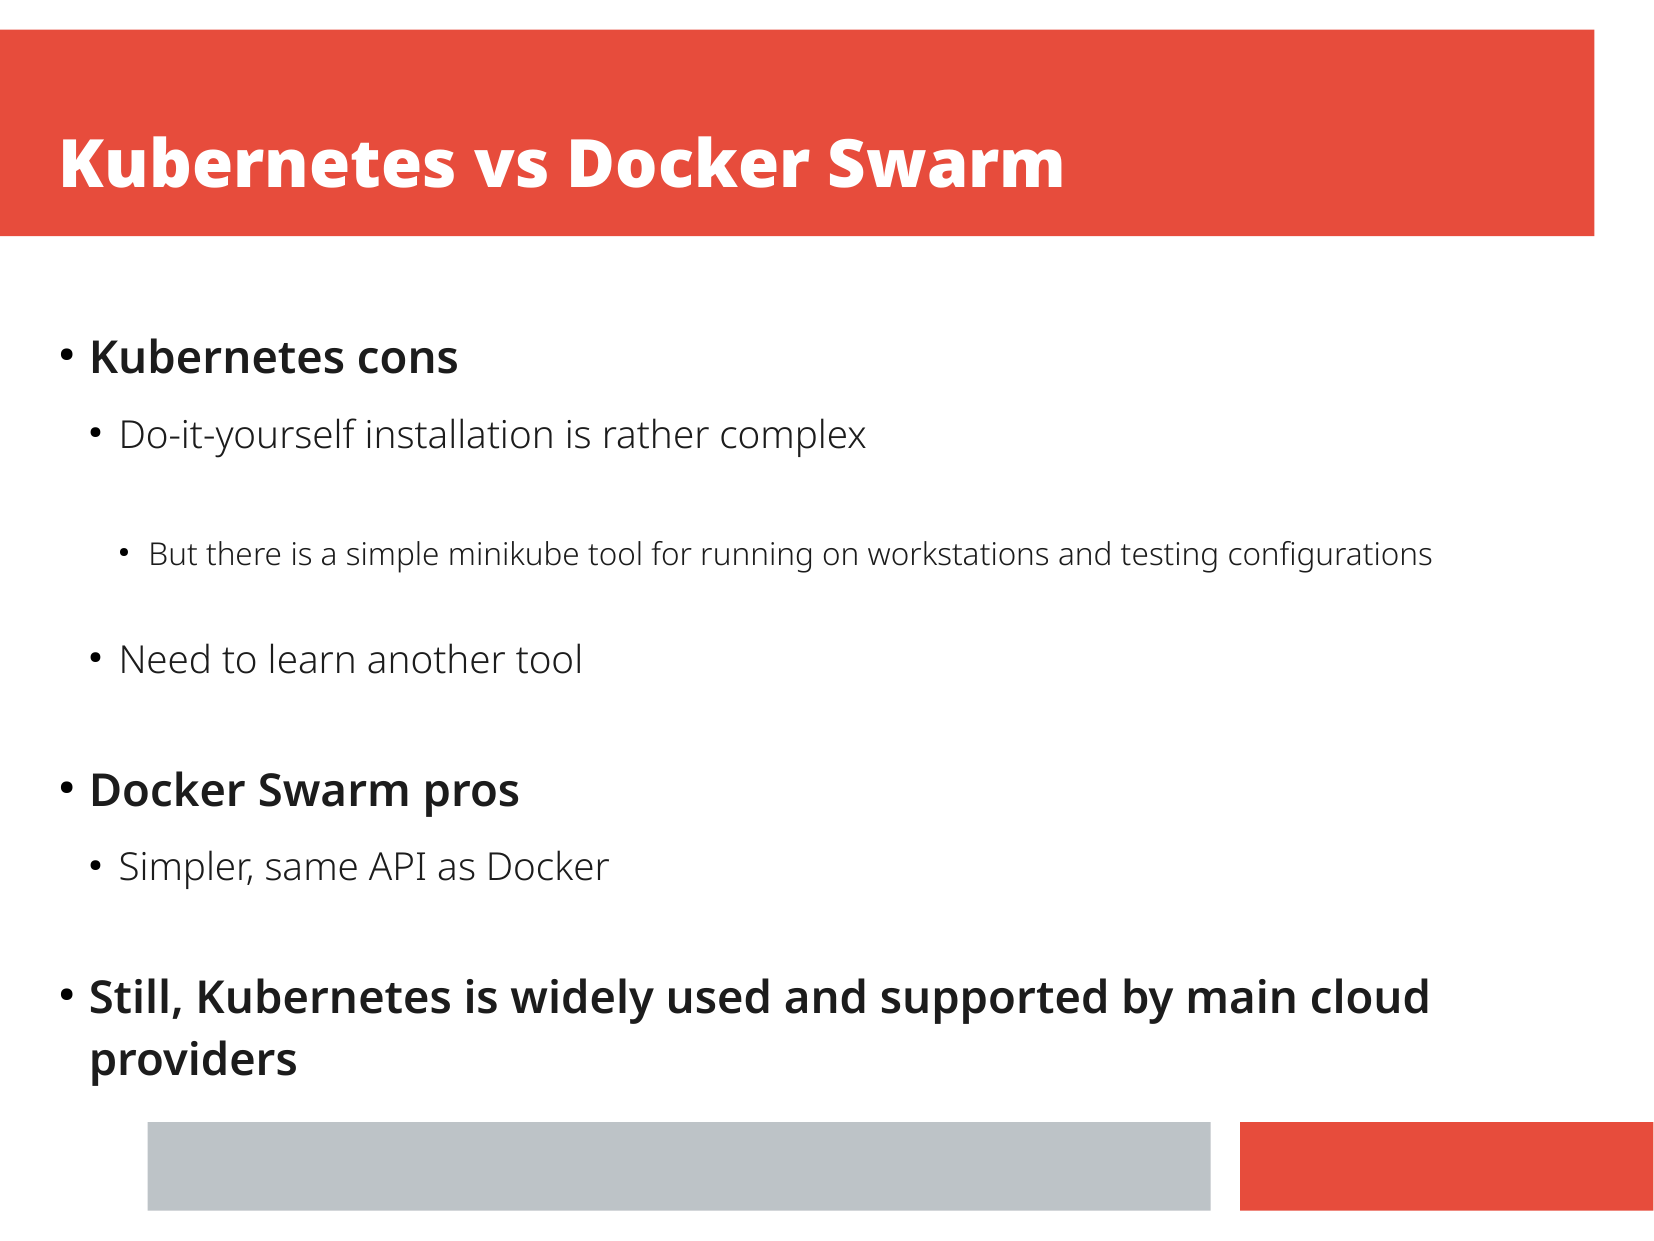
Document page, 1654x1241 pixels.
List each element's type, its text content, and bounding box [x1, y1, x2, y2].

list Kubernetes cons Do-it-yourself installation is rather complex But there is a simple minikube tool for running on workstations and testing configurations Need to learn another tool Docker Swarm pros Simpler, same API as Docker Still, Kubernetes is widely used and supported by main cloud providers [59, 324, 1565, 1093]
title Kubernetes vs Docker Swarm [59, 59, 1595, 207]
